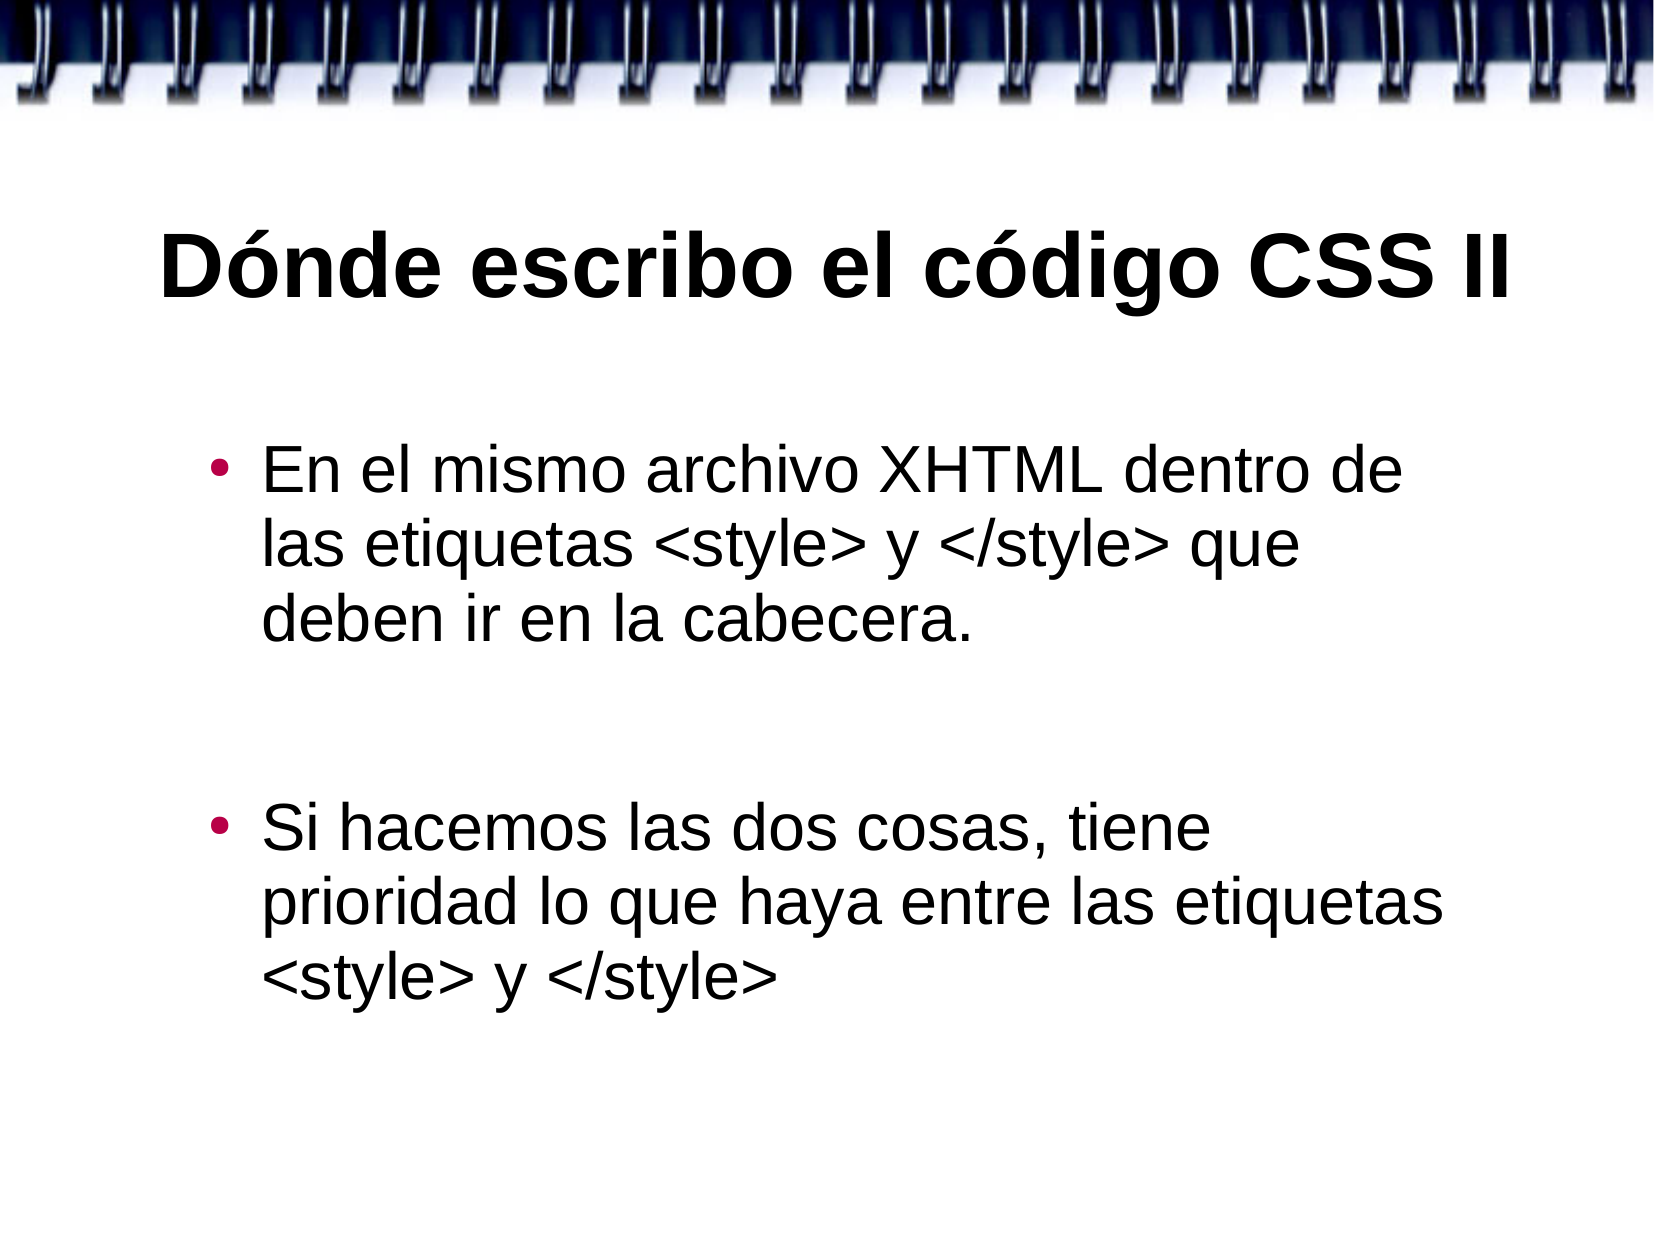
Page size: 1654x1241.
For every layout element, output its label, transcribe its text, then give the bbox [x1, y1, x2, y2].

list En el mismo archivo XHTML dentro de las etiquetas <style> y </style> que deben ir en la cabecera. Si hacemos las dos cosas, tiene prioridad lo que haya entre las etiquetas <style> y </style> [190, 431, 1472, 1062]
picture [0, 0, 1654, 121]
title Dónde escribo el código CSS II [139, 161, 1535, 370]
